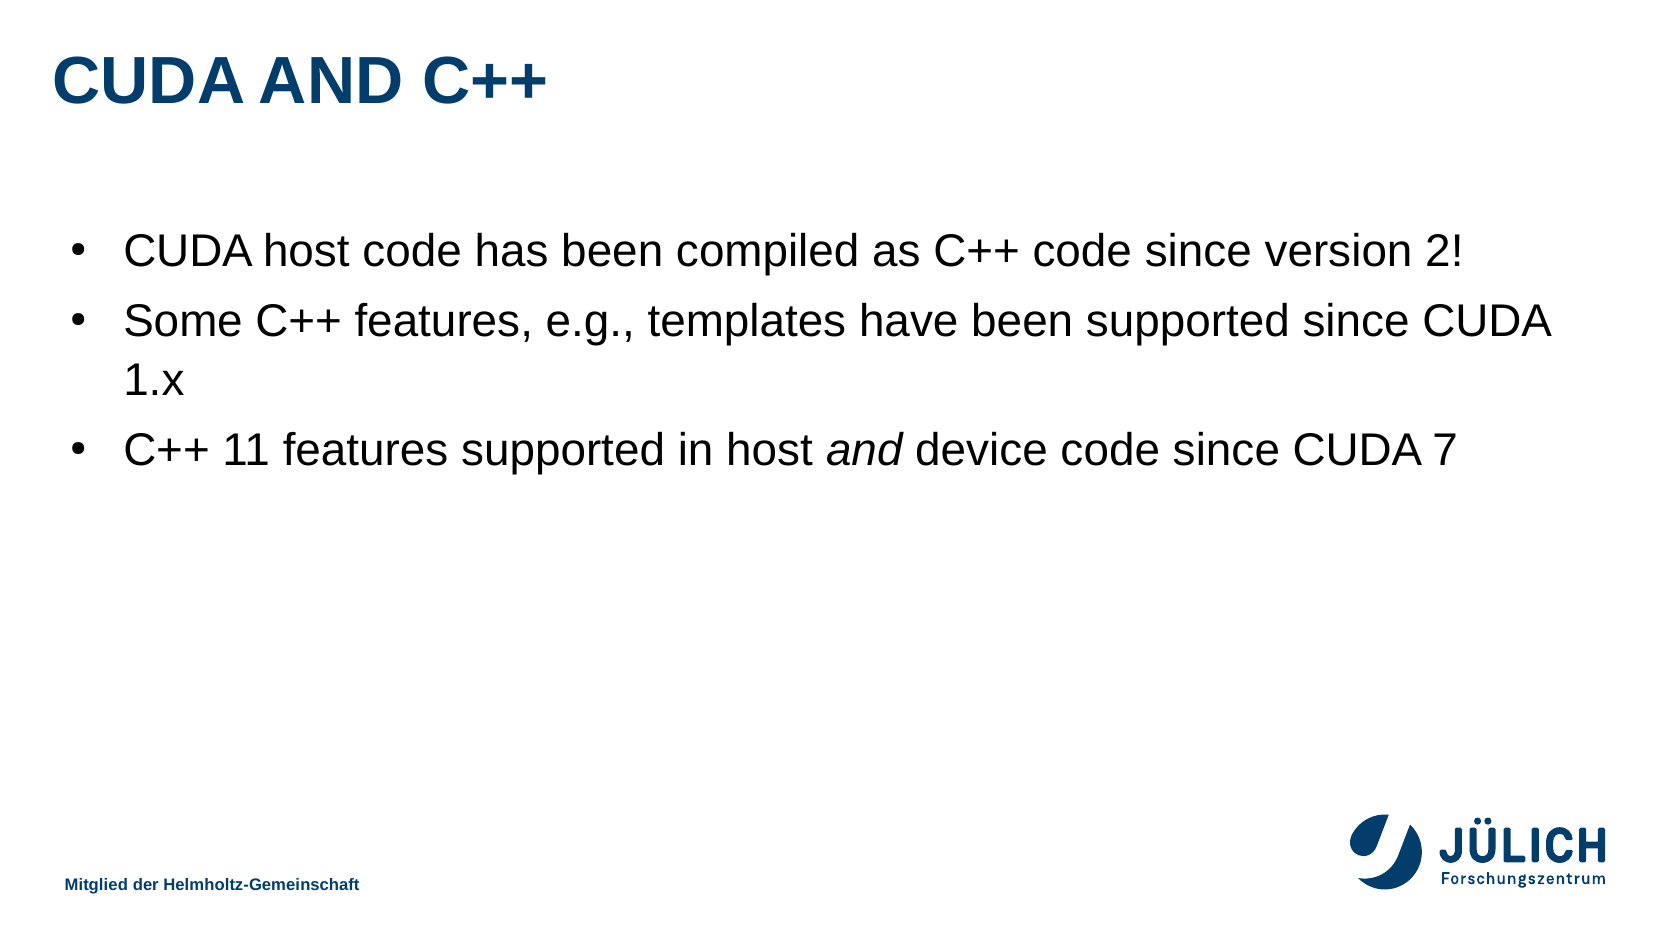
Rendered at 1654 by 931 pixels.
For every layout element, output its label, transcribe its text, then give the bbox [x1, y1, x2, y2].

list CUDA host code has been compiled as C++ code since version 2! Some C++ features, e.g., templates have been supported since CUDA 1.x C++ 11 features supported in host and device code since CUDA 7 [52, 217, 1606, 757]
title CUDA and C++ [52, 43, 1606, 194]
